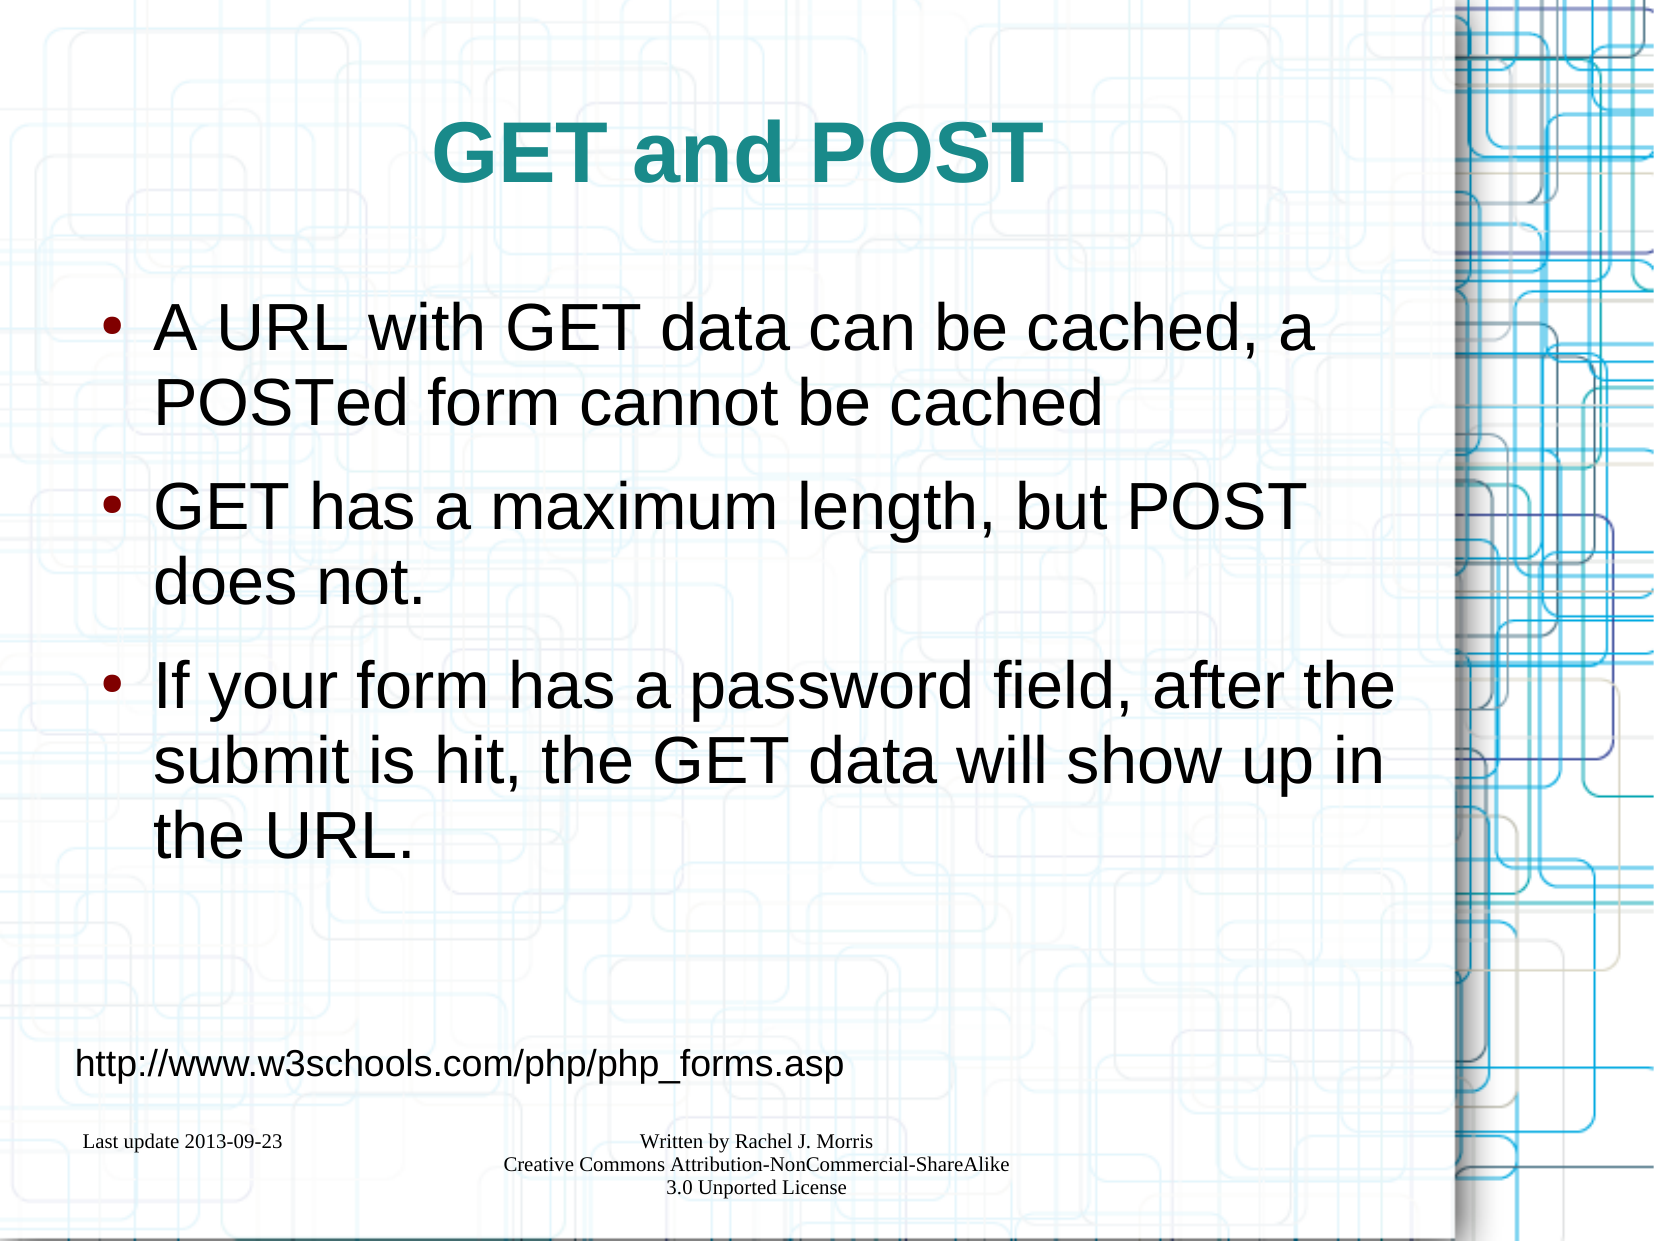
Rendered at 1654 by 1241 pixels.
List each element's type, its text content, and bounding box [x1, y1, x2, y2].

list A URL with GET data can be cached, a POSTed form cannot be cached GET has a maximum length, but POST does not. If your form has a password field, after the submit is hit, the GET data will show up in the URL. [82, 290, 1418, 1010]
picture [0, 0, 1654, 1241]
title GET and POST [59, 49, 1418, 257]
text_box http://www.w3schools.com/php/php_forms.asp [60, 1035, 1036, 1092]
